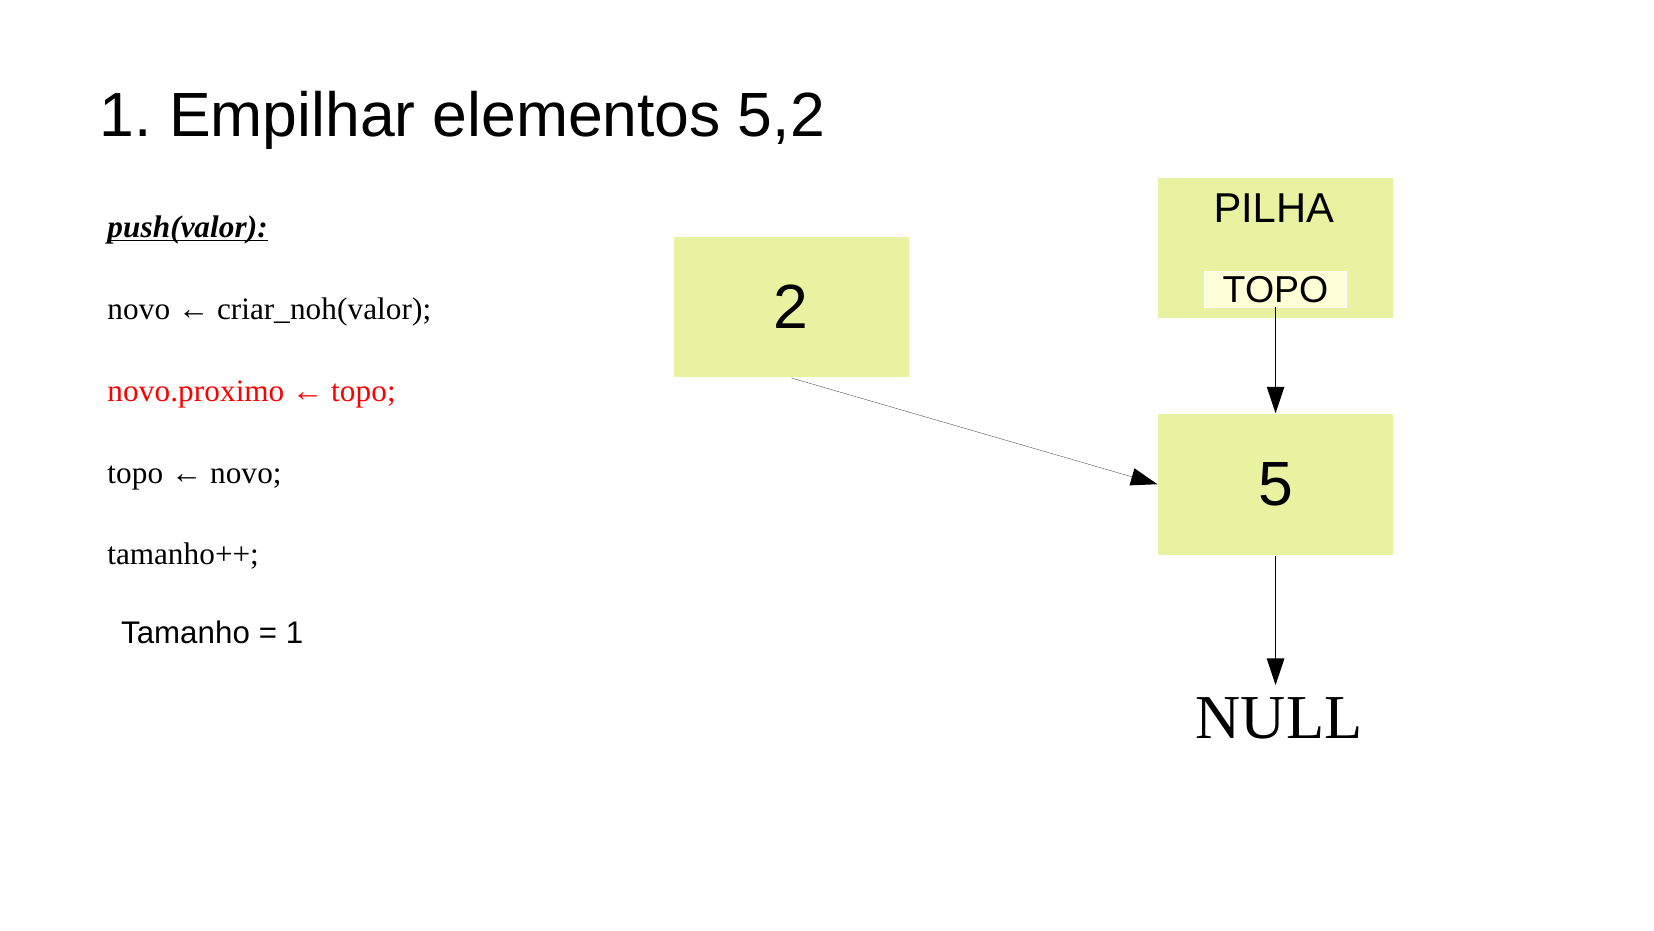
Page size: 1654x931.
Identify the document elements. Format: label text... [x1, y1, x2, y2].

text_box TOPO [1204, 271, 1347, 308]
text_box [1157, 177, 1394, 319]
text_box PILHA [1198, 177, 1353, 239]
text_box 2 [673, 236, 910, 378]
text_box 5 [1157, 413, 1394, 556]
text_box NULL [1181, 675, 1382, 756]
text_box push(valor): novo ← criar_noh(valor); novo.proximo ← topo; topo ← novo; tamanho++; [92, 199, 544, 579]
title 1. Empilhar elementos 5,2 [82, 37, 1571, 193]
text_box Tamanho = 1 [106, 608, 321, 658]
